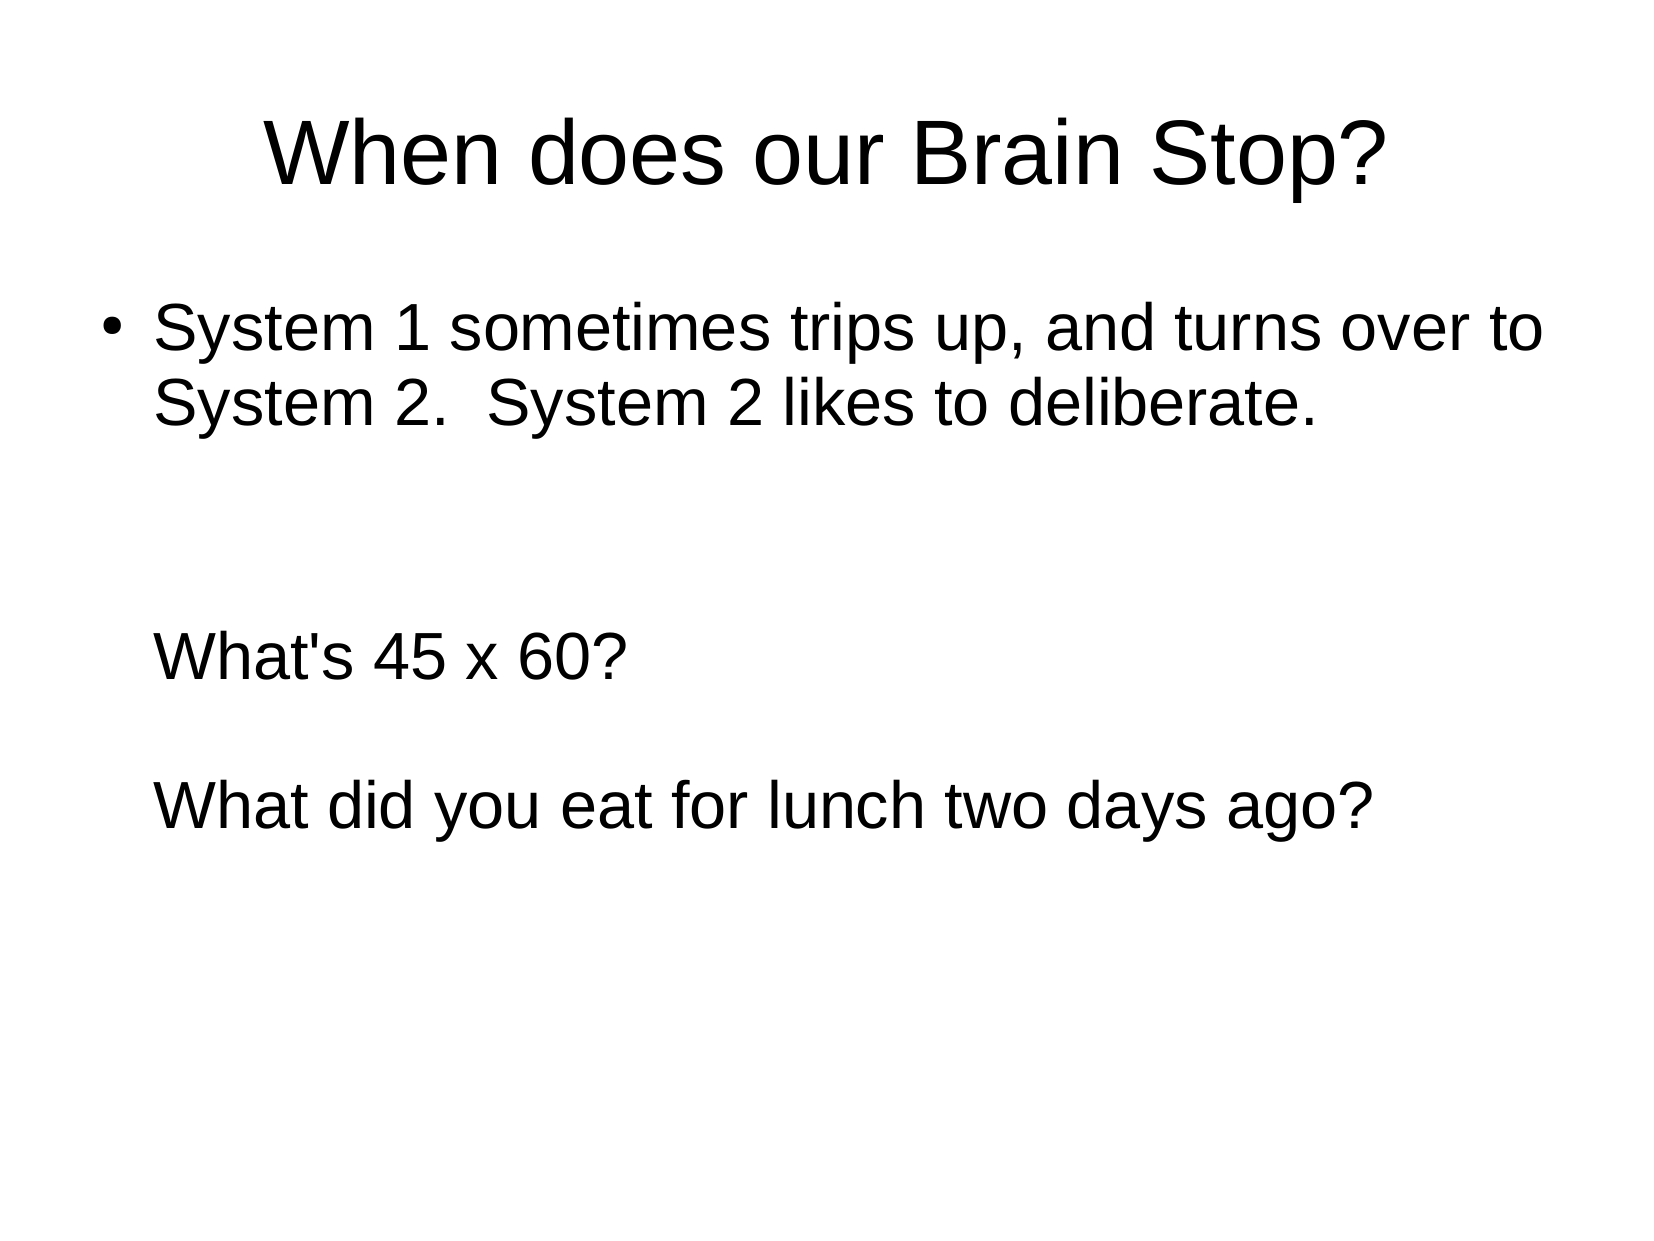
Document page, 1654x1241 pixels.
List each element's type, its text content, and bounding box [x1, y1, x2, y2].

title When does our Brain Stop? [82, 49, 1571, 257]
list System 1 sometimes trips up, and turns over to System 2. System 2 likes to deliberate. What's 45 x 60? What did you eat for lunch two days ago? [82, 290, 1571, 1141]
